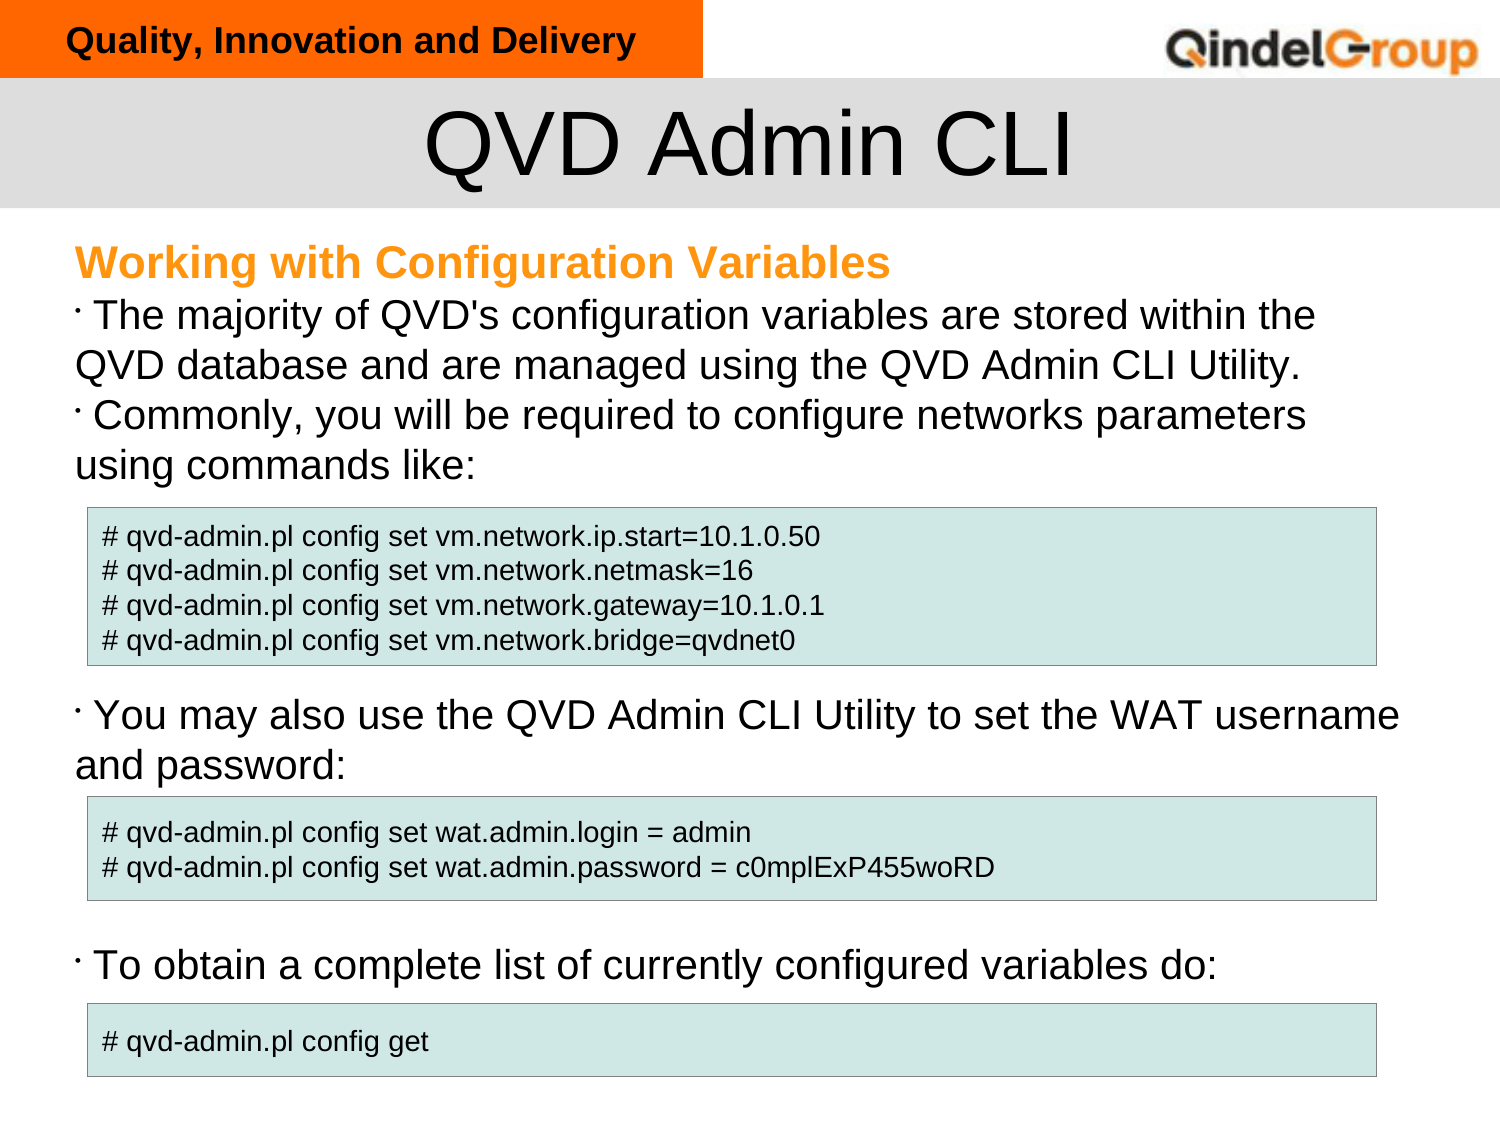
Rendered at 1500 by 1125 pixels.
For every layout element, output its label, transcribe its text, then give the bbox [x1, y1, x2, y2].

picture [1163, 23, 1481, 78]
title QVD Admin CLI [75, 45, 1426, 224]
text_box # qvd-admin.pl config set wat.admin.login = admin # qvd-admin.pl config set wat.admin.password = c0mplExP455woRD [87, 796, 1377, 901]
text_box # qvd-admin.pl config set vm.network.ip.start=10.1.0.50 # qvd-admin.pl config set vm.network.netmask=16 # qvd-admin.pl config set vm.network.gateway=10.1.0.1 # qvd-admin.pl config set vm.network.bridge=qvdnet0 [87, 507, 1377, 666]
text_box Working with Configuration Variables The majority of QVD's configuration variables are stored within the QVD database and are managed using the QVD Admin CLI Utility. Commonly, you will be required to configure networks parameters using commands like: You may also use the QVD Admin CLI Utility to set the WAT username and password: To obtain a complete list of currently configured variables do: [60, 224, 1426, 1096]
text_box # qvd-admin.pl config get [87, 1003, 1377, 1077]
